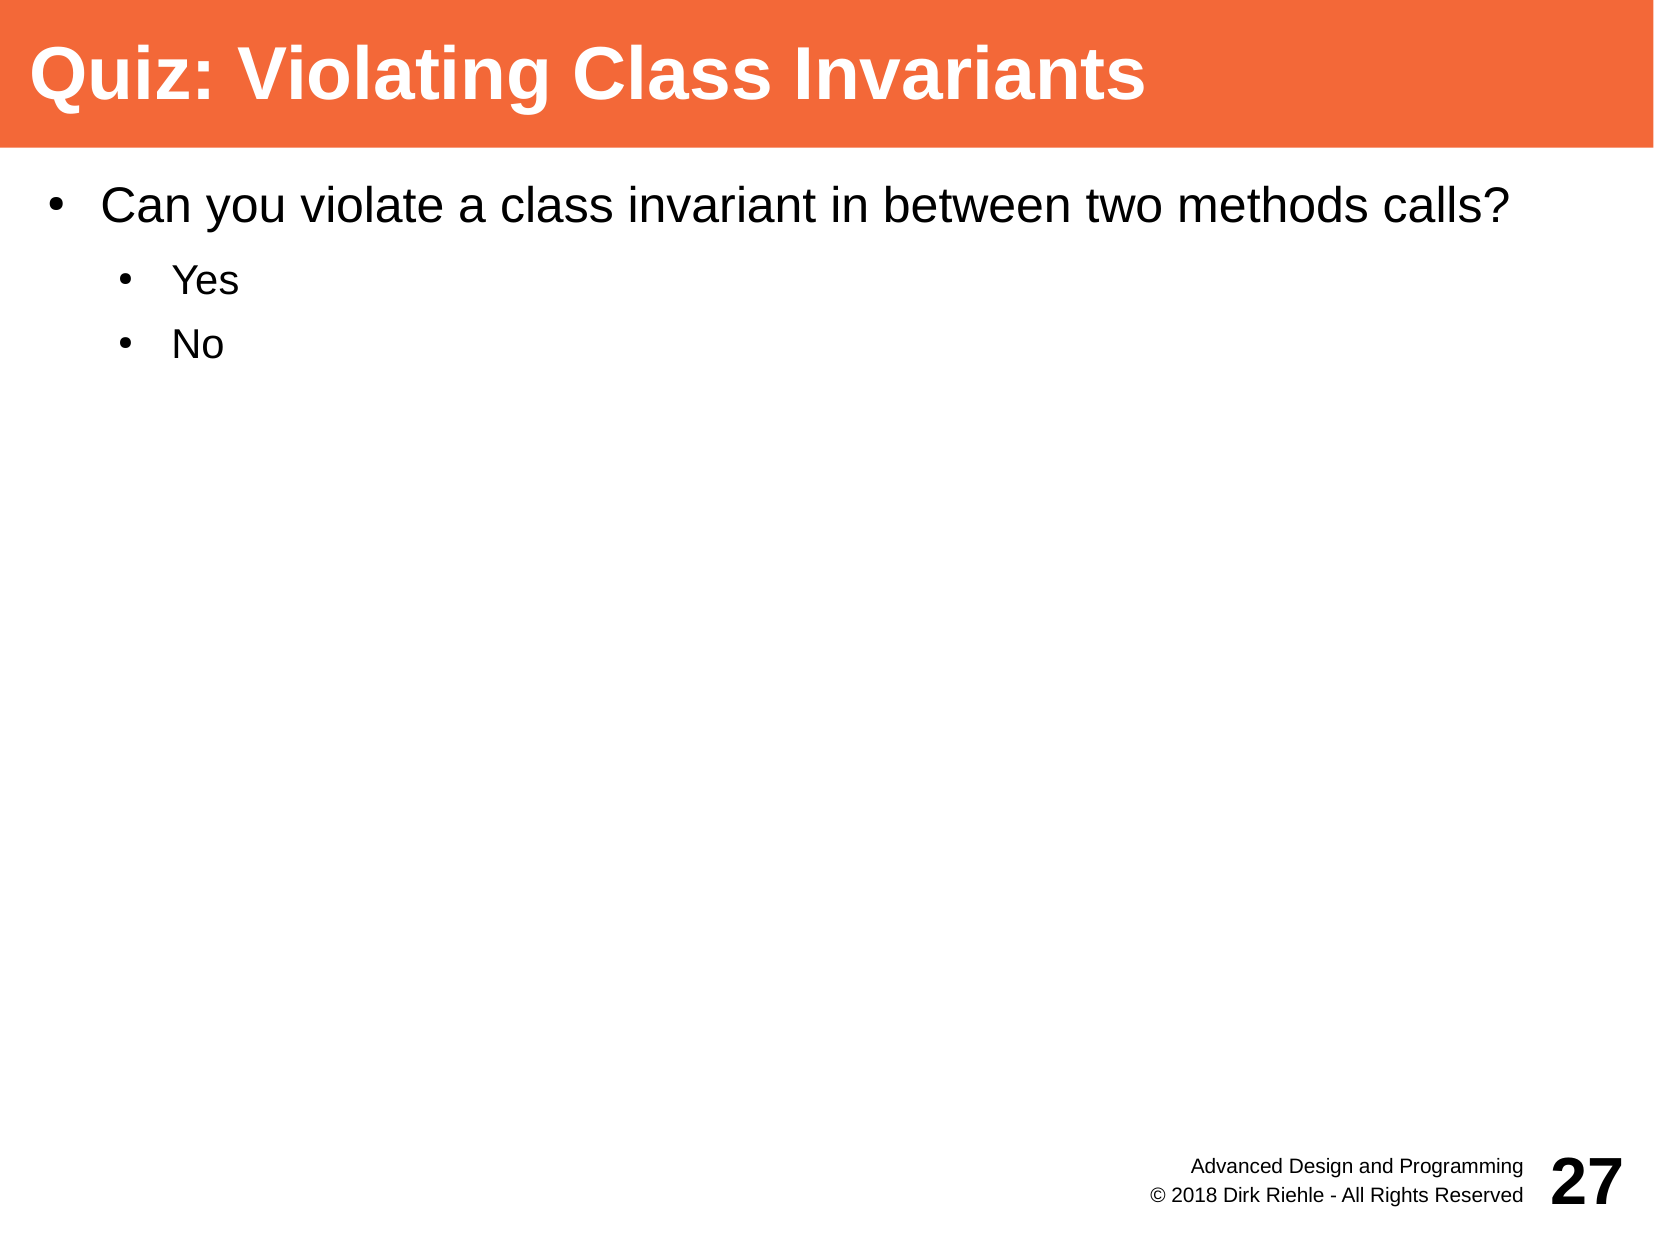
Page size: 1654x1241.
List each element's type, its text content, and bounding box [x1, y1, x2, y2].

list Can you violate a class invariant in between two methods calls? Yes No [29, 177, 1625, 1063]
title Quiz: Violating Class Invariants [0, 0, 1654, 148]
